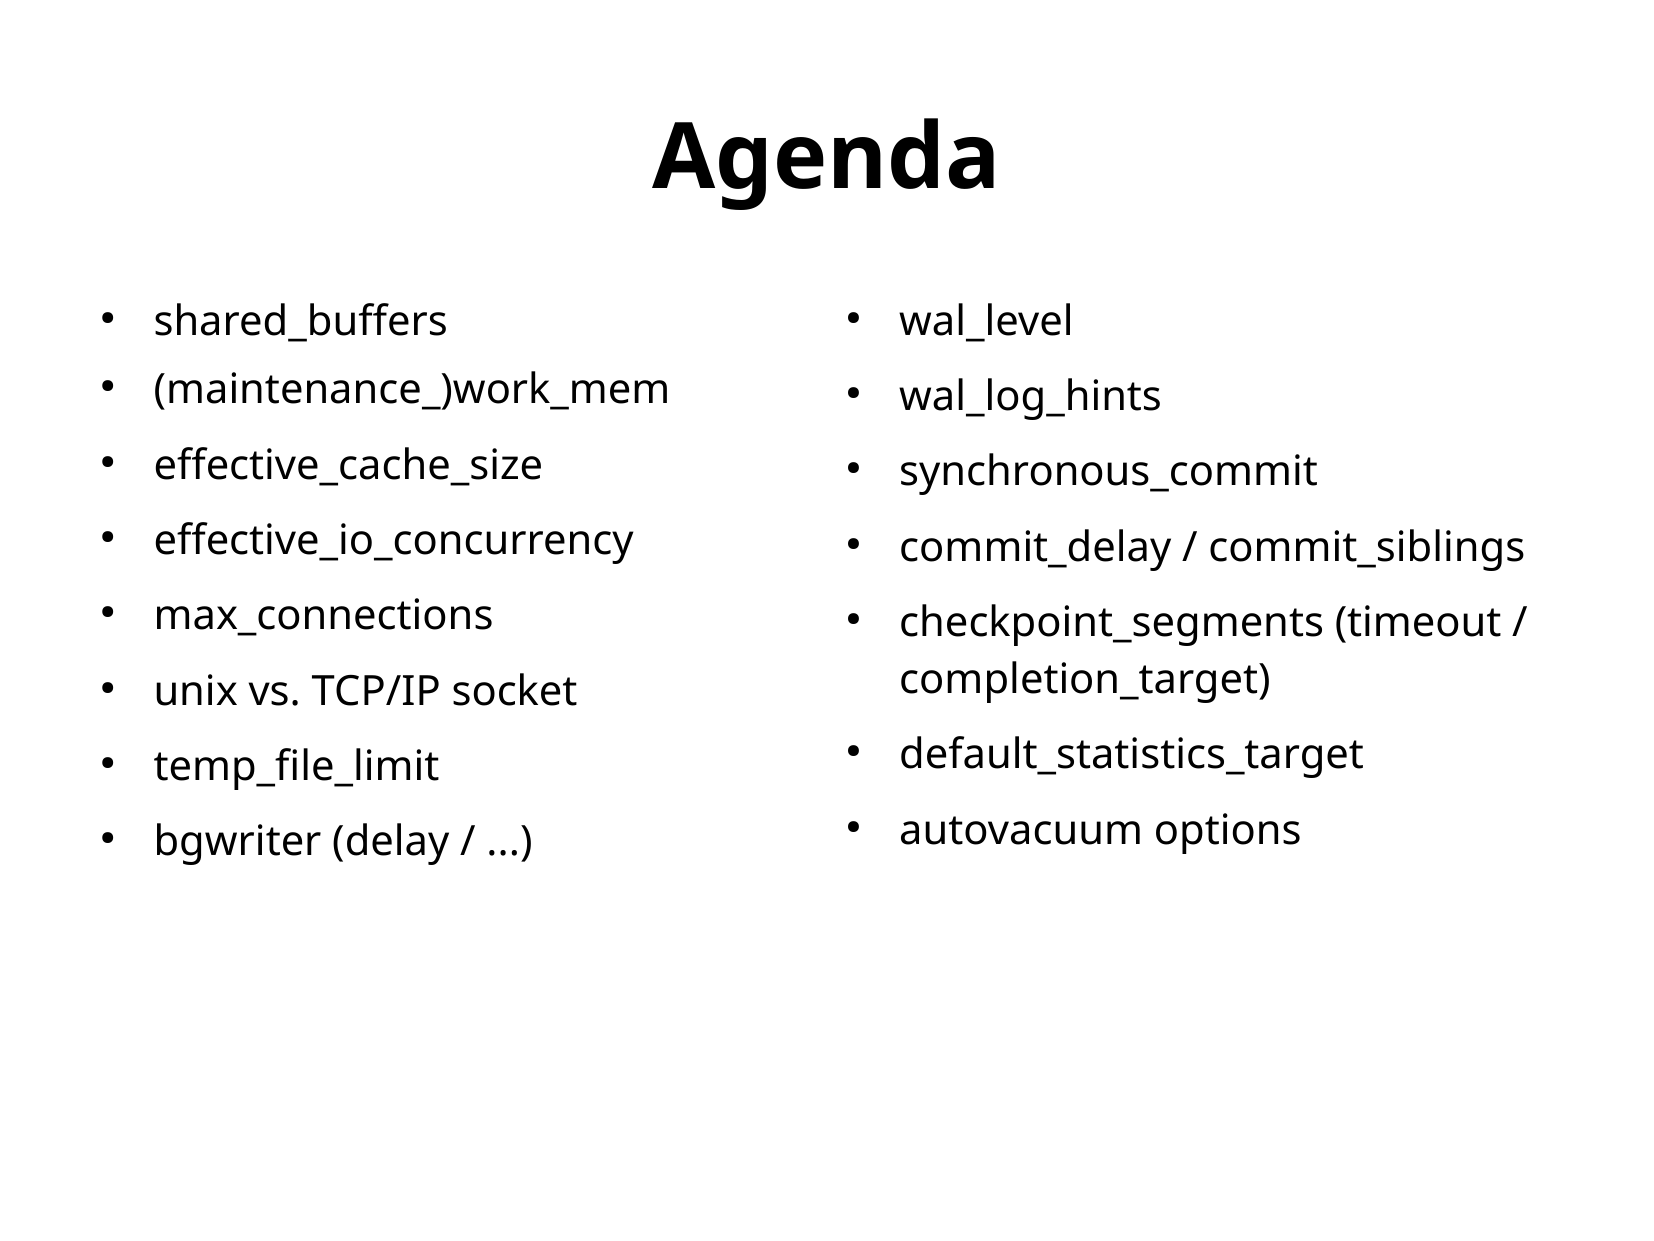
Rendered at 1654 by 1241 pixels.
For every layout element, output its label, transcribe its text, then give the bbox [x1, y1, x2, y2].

list wal_level wal_log_hints synchronous_commit commit_delay / commit_siblings checkpoint_segments (timeout / completion_target) default_statistics_target autovacuum options [828, 290, 1539, 1010]
title Agenda [82, 49, 1571, 257]
list shared_buffers (maintenance_)work_mem effective_cache_size effective_io_concurrency max_connections unix vs. TCP/IP socket temp_file_limit bgwriter (delay / ...) [82, 290, 793, 1010]
